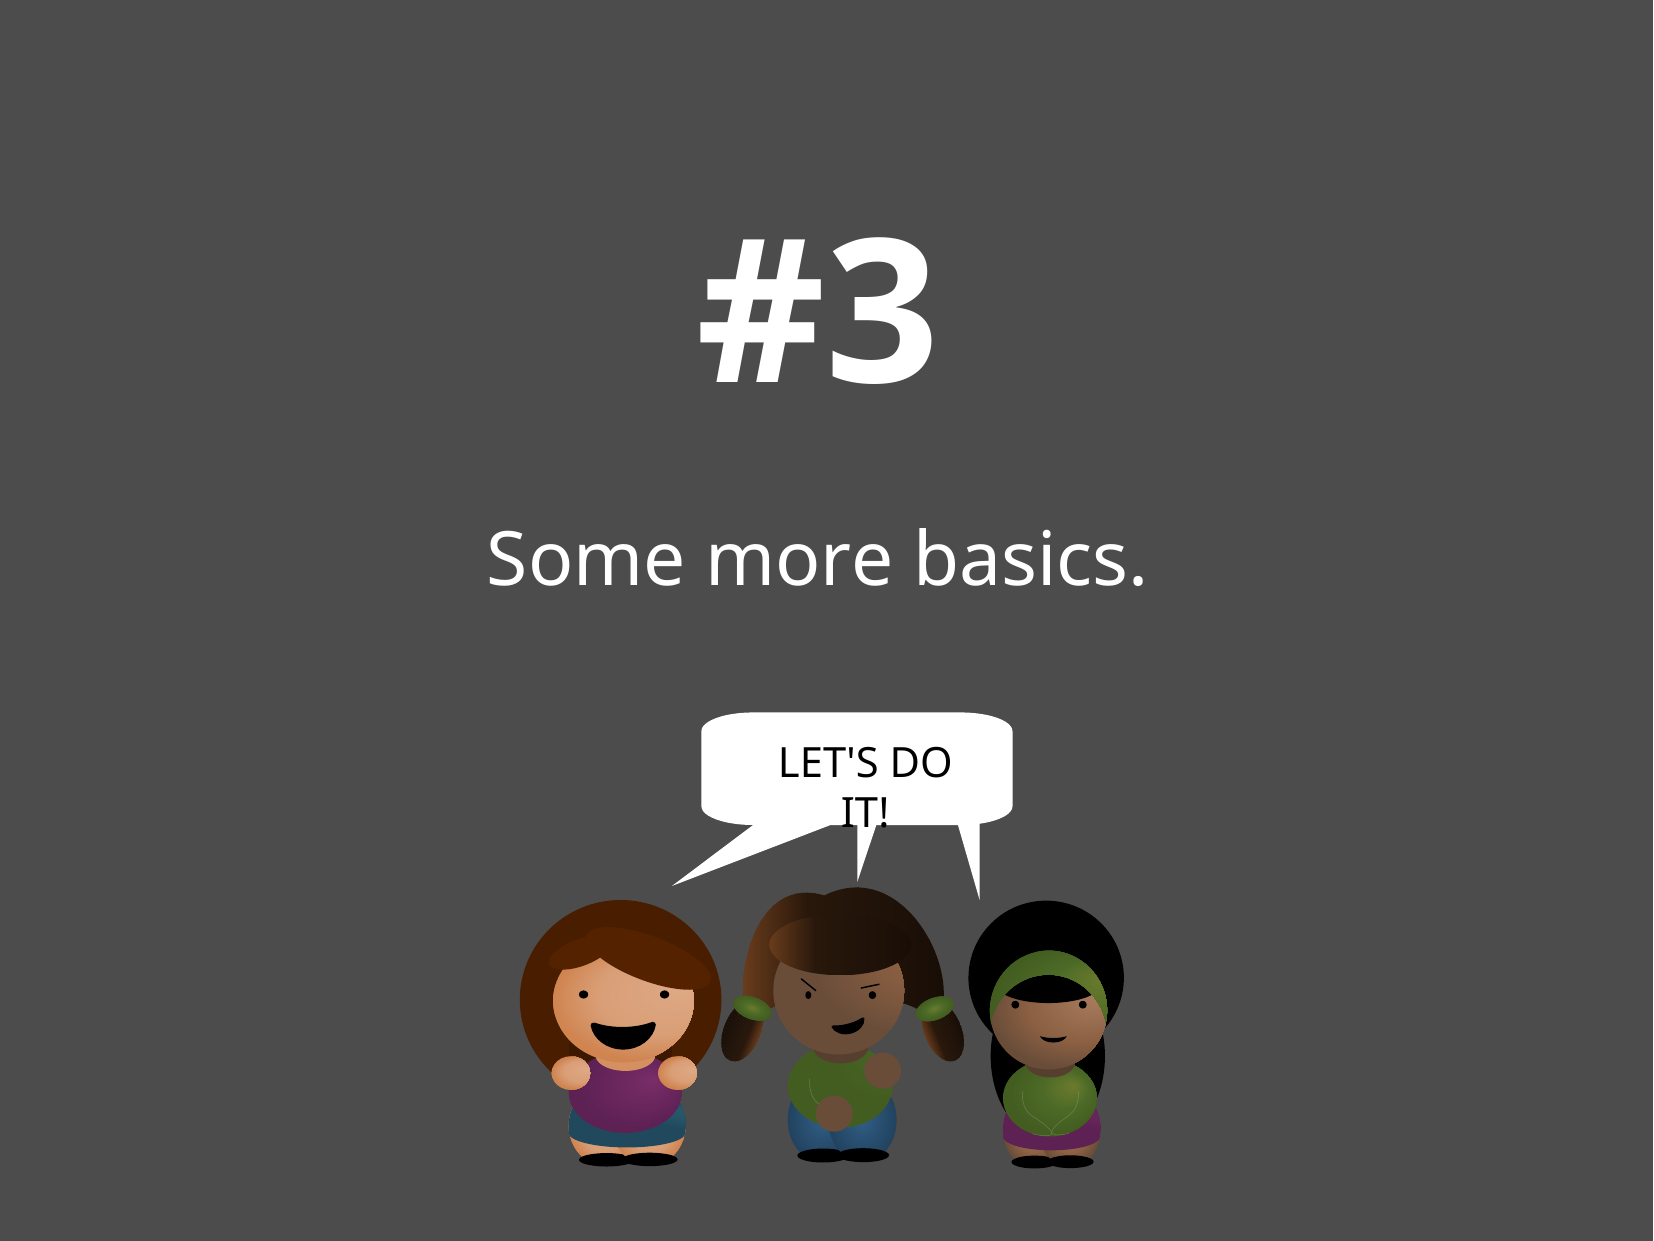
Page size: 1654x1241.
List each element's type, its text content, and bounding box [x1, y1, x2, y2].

picture [519, 887, 964, 1184]
picture [967, 900, 1134, 1186]
text_box [965, 851, 980, 900]
title #3 Some more basics. [112, 129, 1524, 701]
text_box [671, 833, 763, 886]
text_box [701, 712, 1013, 825]
text_box LET'S DO IT! [742, 730, 988, 851]
text_box [857, 851, 868, 883]
